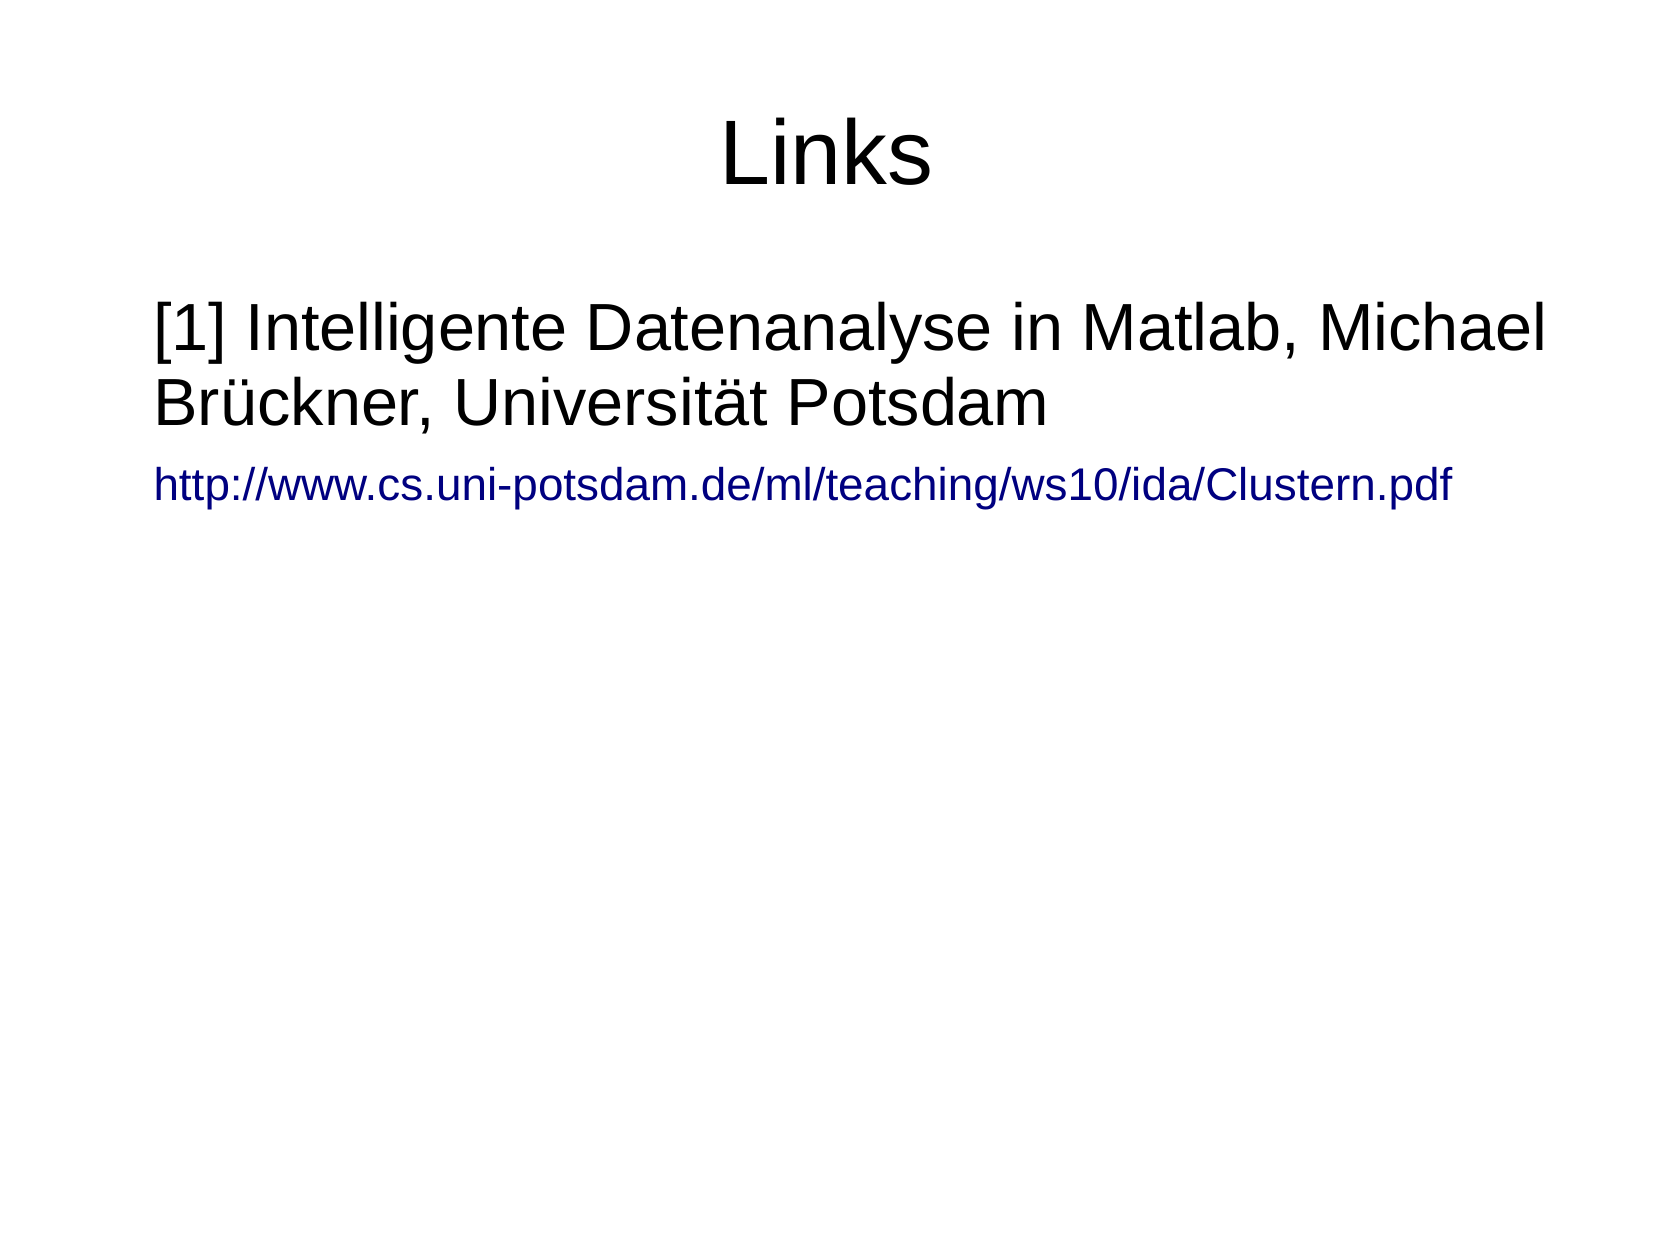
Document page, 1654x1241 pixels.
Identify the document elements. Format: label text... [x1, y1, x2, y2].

title Links [82, 56, 1571, 250]
list [1] Intelligente Datenanalyse in Matlab, Michael Brückner, Universität Potsdam http://www.cs.uni-potsdam.de/ml/teaching/ws10/ida/Clustern.pdf [82, 290, 1571, 1109]
